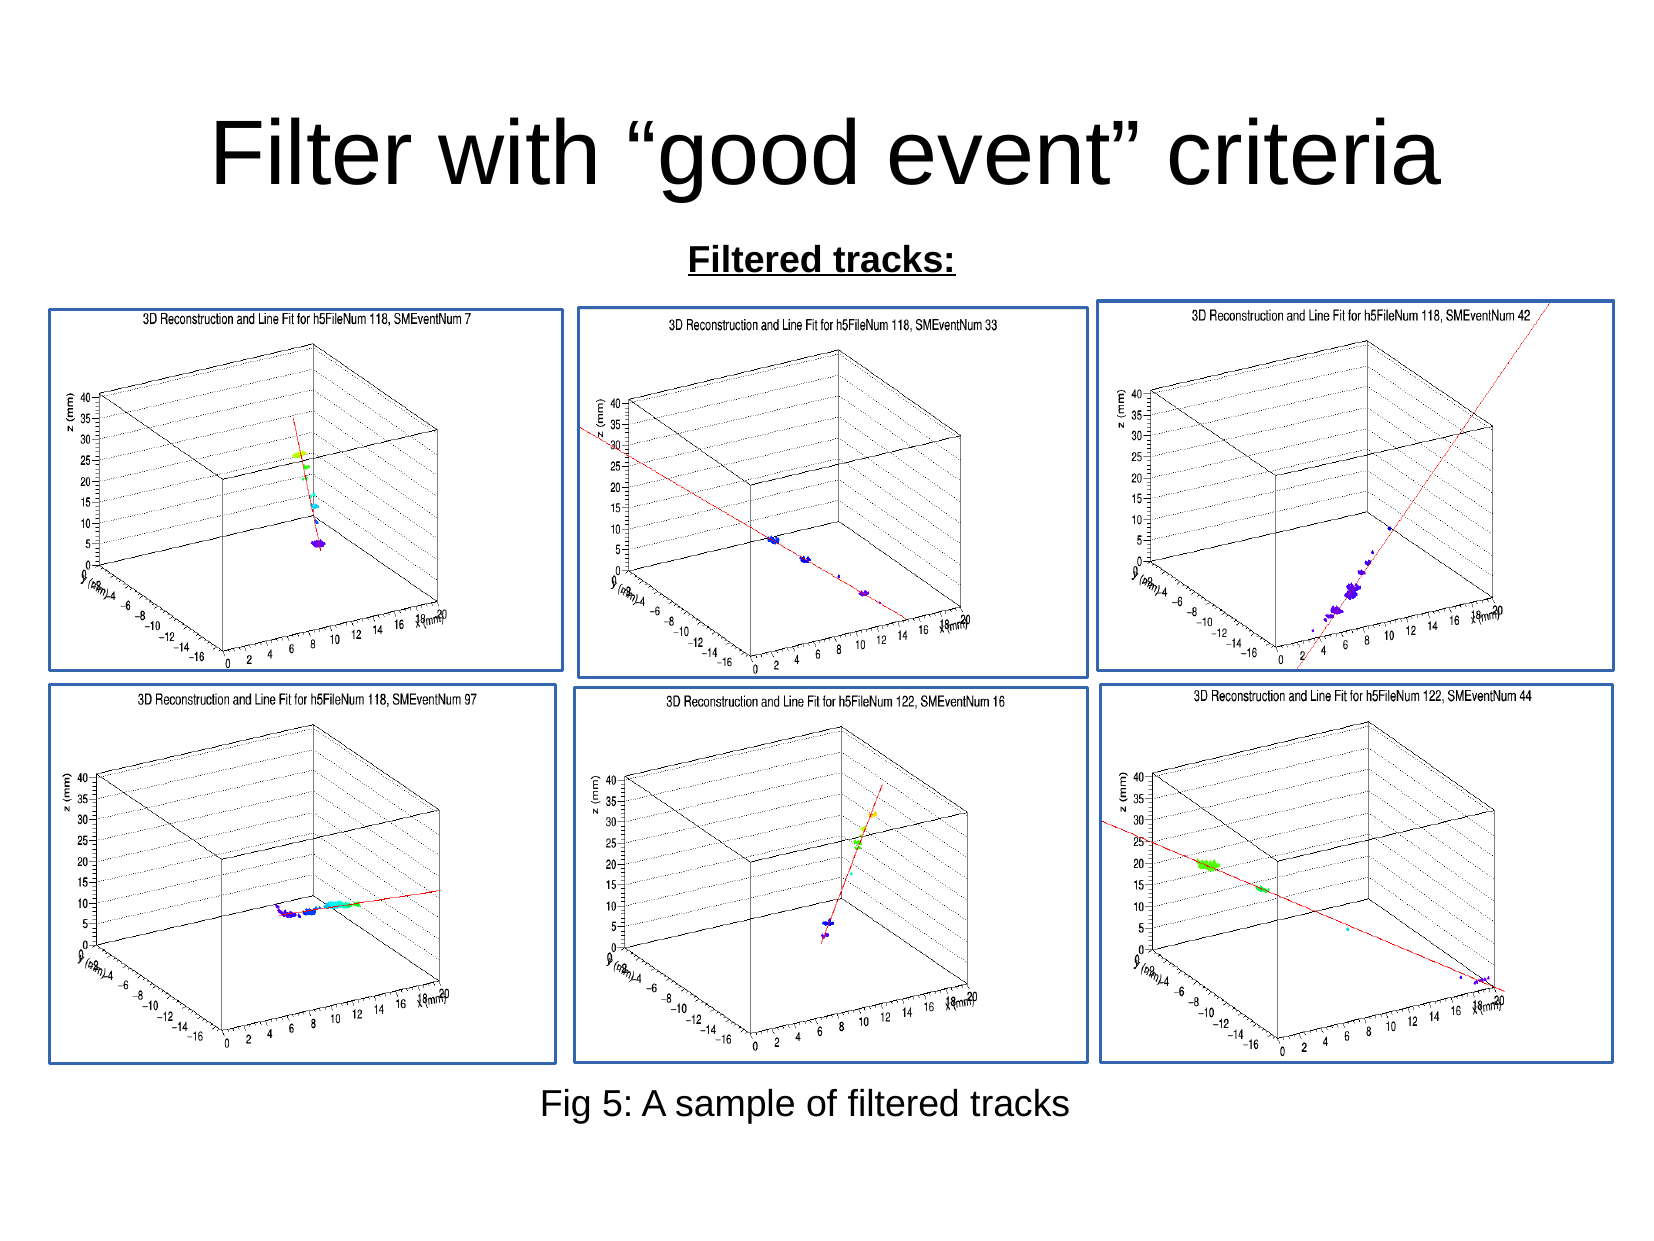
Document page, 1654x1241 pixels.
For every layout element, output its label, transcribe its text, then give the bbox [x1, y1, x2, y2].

picture [1102, 686, 1611, 1062]
picture [580, 309, 1086, 677]
picture [50, 311, 561, 670]
picture [575, 688, 1086, 1062]
text_box Fig 5: A sample of filtered tracks [525, 1075, 1086, 1133]
title Filter with “good event” criteria [82, 49, 1571, 257]
picture [50, 686, 555, 1062]
picture [1099, 302, 1613, 670]
text_box Filtered tracks: [672, 230, 1150, 288]
